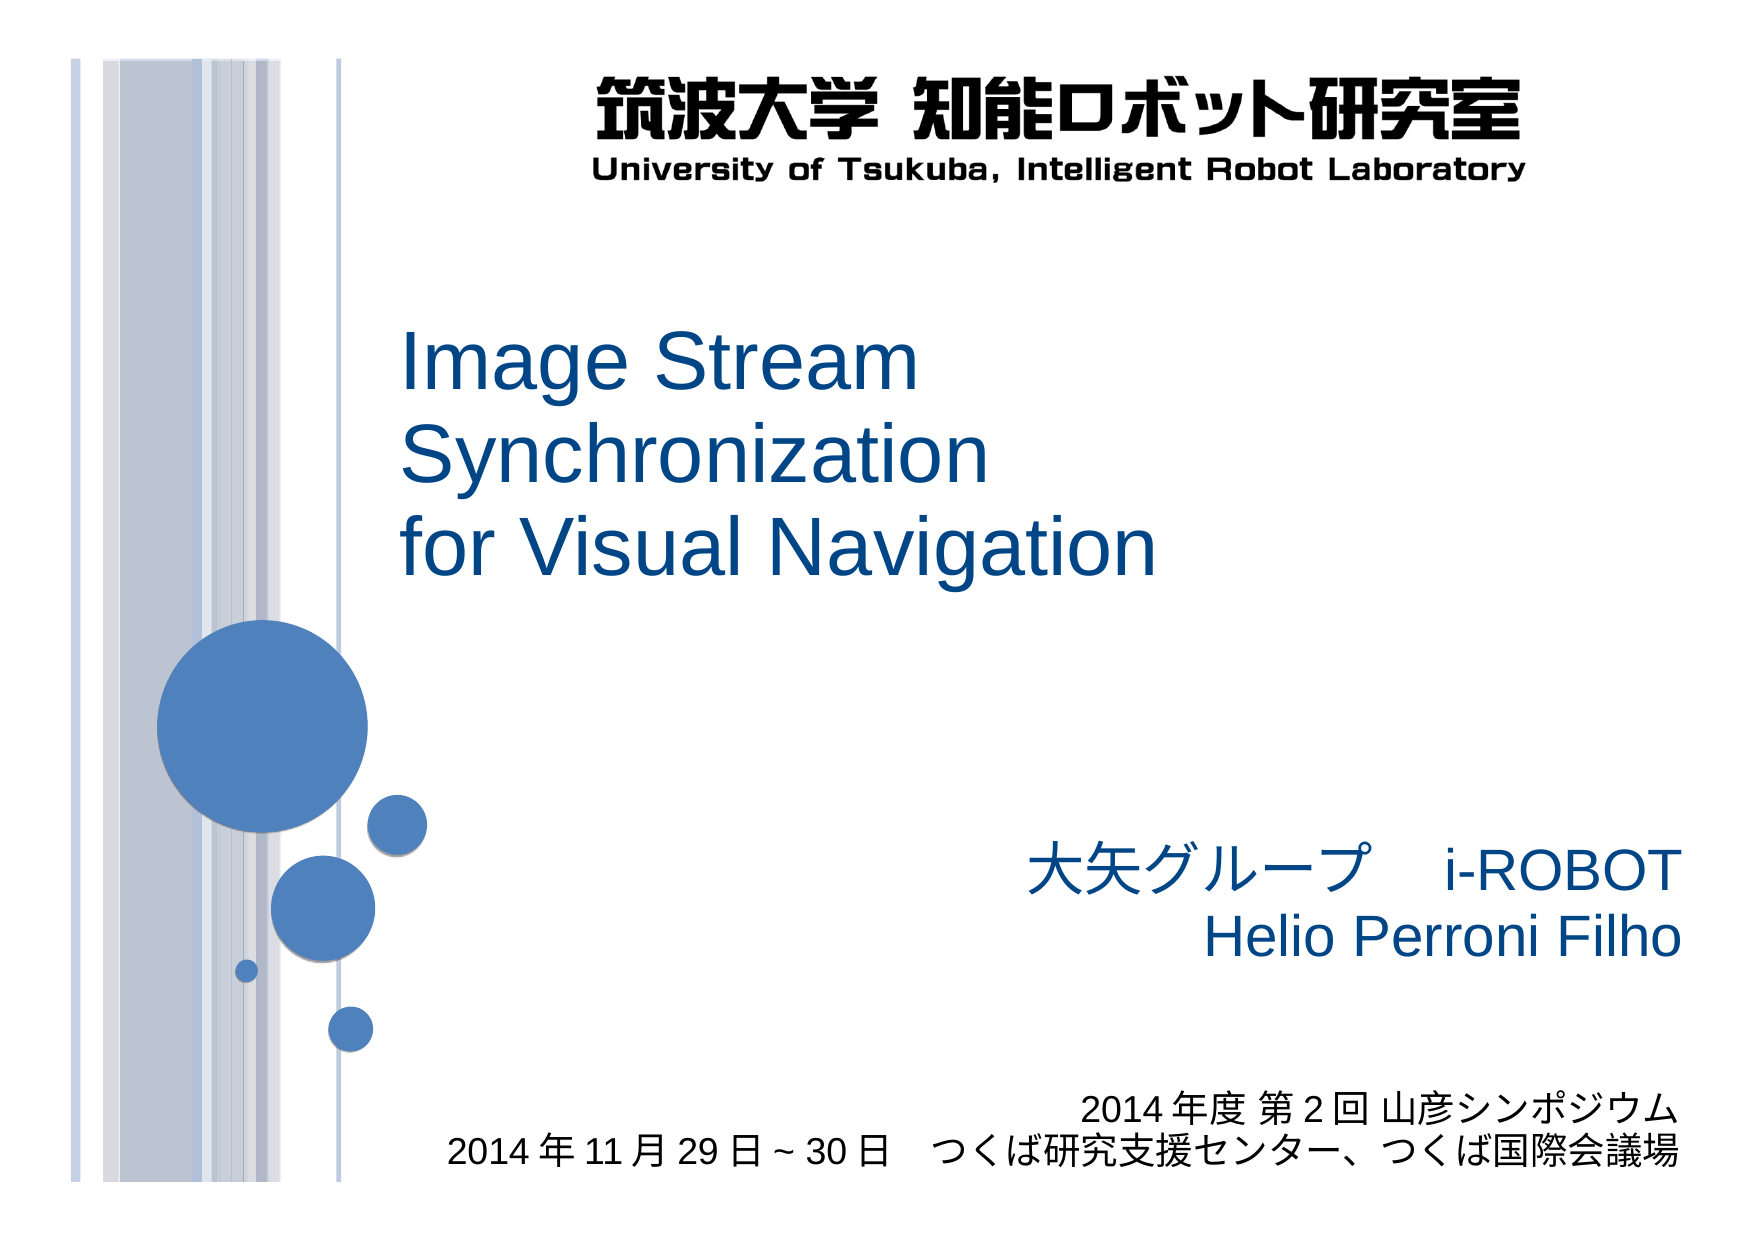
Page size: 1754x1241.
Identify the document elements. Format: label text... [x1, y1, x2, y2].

picture [590, 75, 1526, 183]
title Image Stream Synchronization for Visual Navigation [399, 314, 1690, 966]
text_box 大矢グループ i-ROBOT Helio Perroni Filho [1026, 836, 1688, 970]
